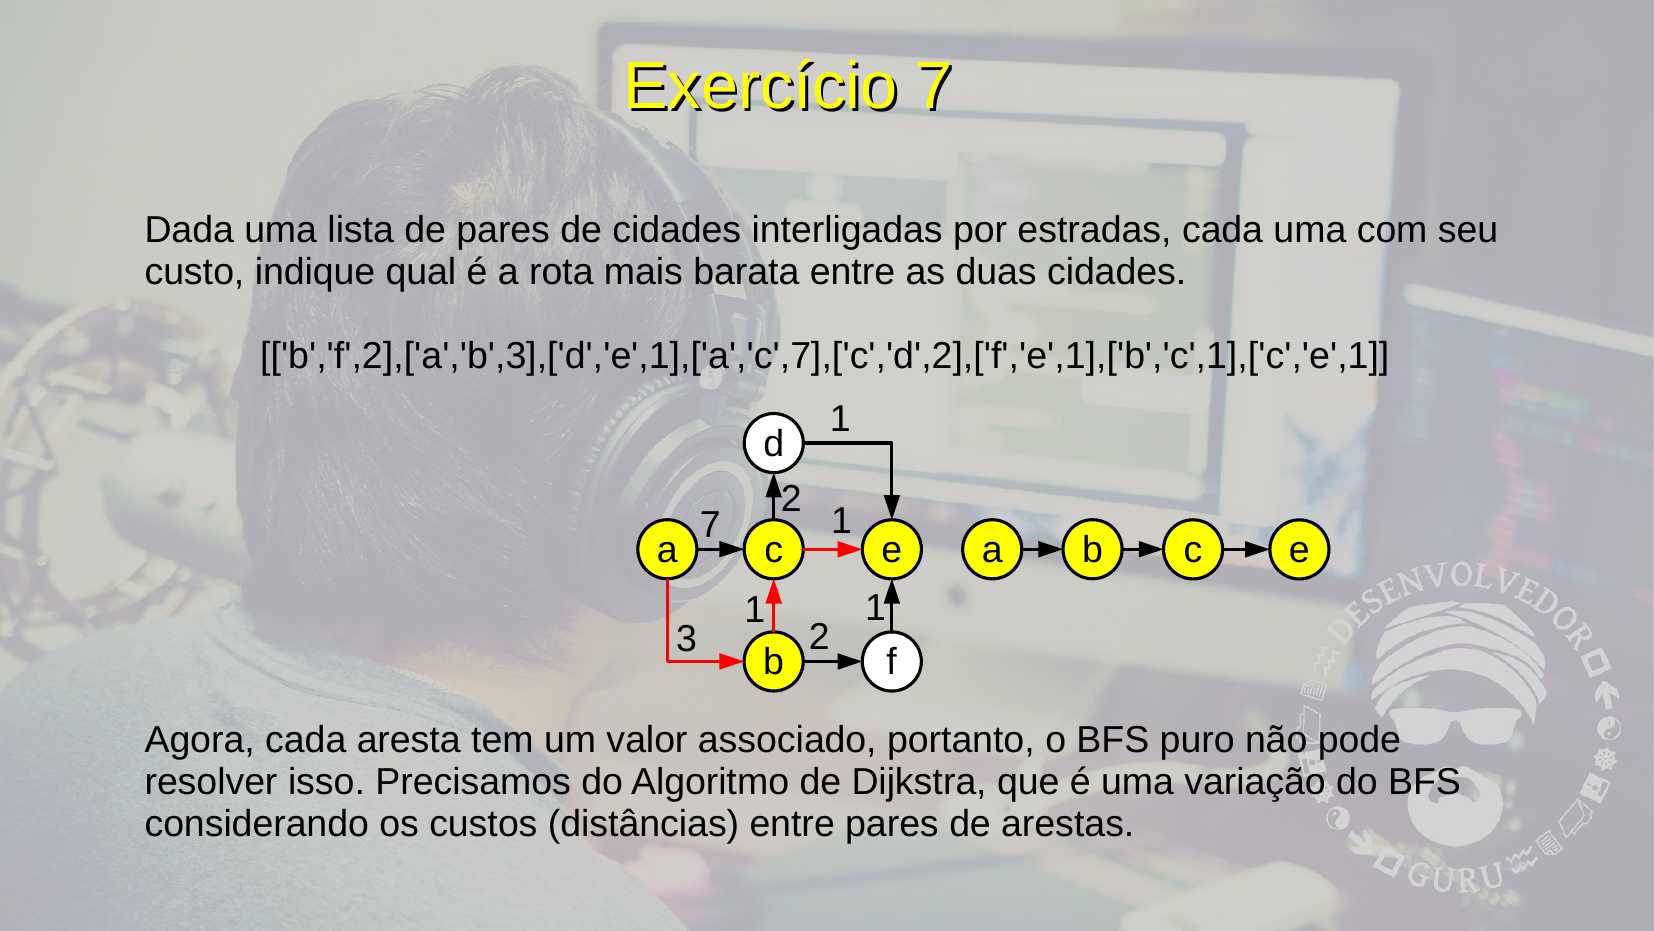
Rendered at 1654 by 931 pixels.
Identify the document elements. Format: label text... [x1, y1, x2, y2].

text_box 3 [661, 610, 712, 668]
text_box c [1163, 519, 1223, 579]
text_box a [962, 519, 1022, 579]
text_box 1 [850, 578, 901, 636]
text_box b [744, 632, 803, 692]
text_box a [637, 519, 697, 579]
text_box e [862, 519, 922, 578]
text_box c [744, 520, 804, 579]
text_box e [1269, 519, 1329, 579]
text_box 1 [816, 492, 867, 550]
text_box Exercício 7 [608, 40, 1241, 130]
text_box Dada uma lista de pares de cidades interligadas por estradas, cada uma com seu custo, indique qual é a rota mais barata entre as duas cidades. [['b','f',2],['a','b',3],['d','e',1],['a','c',7],['c','d',2],['f','e',1],['b','c',1],['c','e',1]] [129, 200, 1560, 426]
text_box 2 [766, 469, 817, 527]
text_box b [1063, 519, 1123, 579]
text_box d [744, 413, 804, 472]
text_box f [862, 633, 922, 692]
text_box 1 [729, 580, 780, 638]
text_box Agora, cada aresta tem um valor associado, portanto, o BFS puro não pode resolver isso. Precisamos do Algoritmo de Dijkstra, que é uma variação do BFS considerando os custos (distâncias) entre pares de arestas. [129, 710, 1517, 886]
text_box 1 [814, 389, 866, 447]
text_box 2 [794, 608, 845, 666]
text_box 7 [685, 496, 736, 553]
